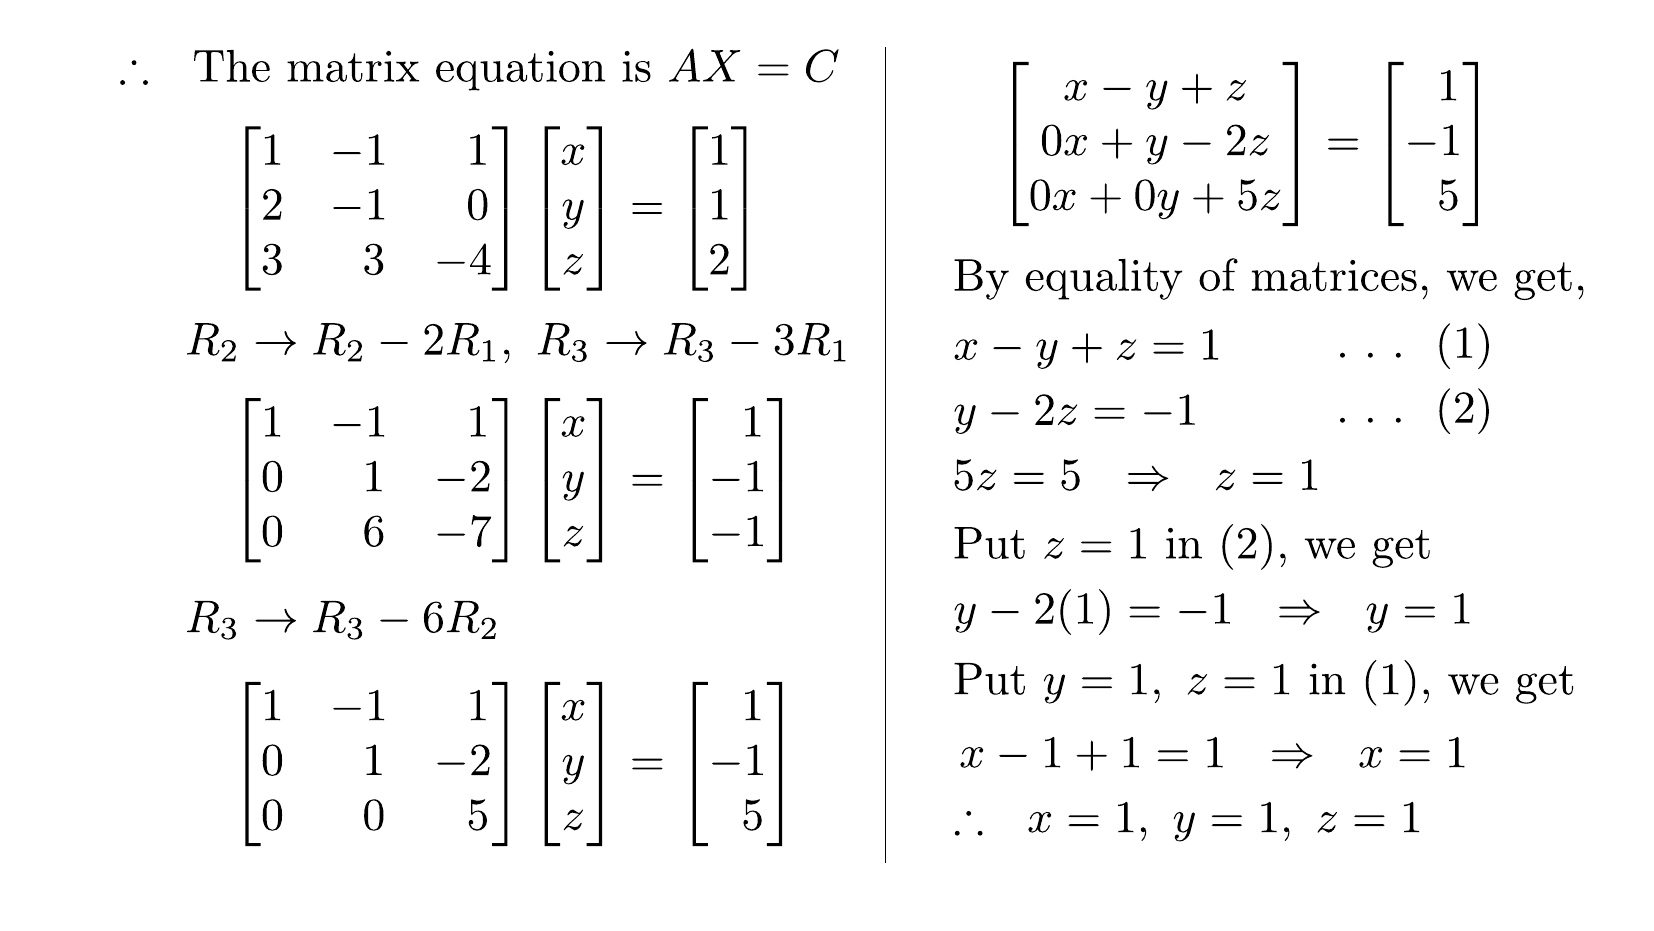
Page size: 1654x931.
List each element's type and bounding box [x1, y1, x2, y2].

text_box [1338, 323, 1489, 370]
text_box [954, 659, 1574, 706]
text_box [960, 736, 1465, 772]
text_box [186, 600, 496, 640]
text_box [1338, 388, 1489, 435]
text_box [954, 459, 1318, 492]
text_box [954, 801, 1420, 842]
text_box [232, 126, 747, 291]
text_box [954, 258, 1584, 301]
text_box [232, 681, 783, 847]
text_box [186, 323, 846, 364]
text_box [954, 394, 1195, 434]
text_box [954, 329, 1219, 369]
text_box [232, 398, 783, 563]
text_box [120, 48, 839, 91]
text_box [1000, 61, 1478, 227]
subtitle [47, 47, 1607, 898]
text_box [954, 589, 1470, 635]
text_box [954, 524, 1430, 570]
